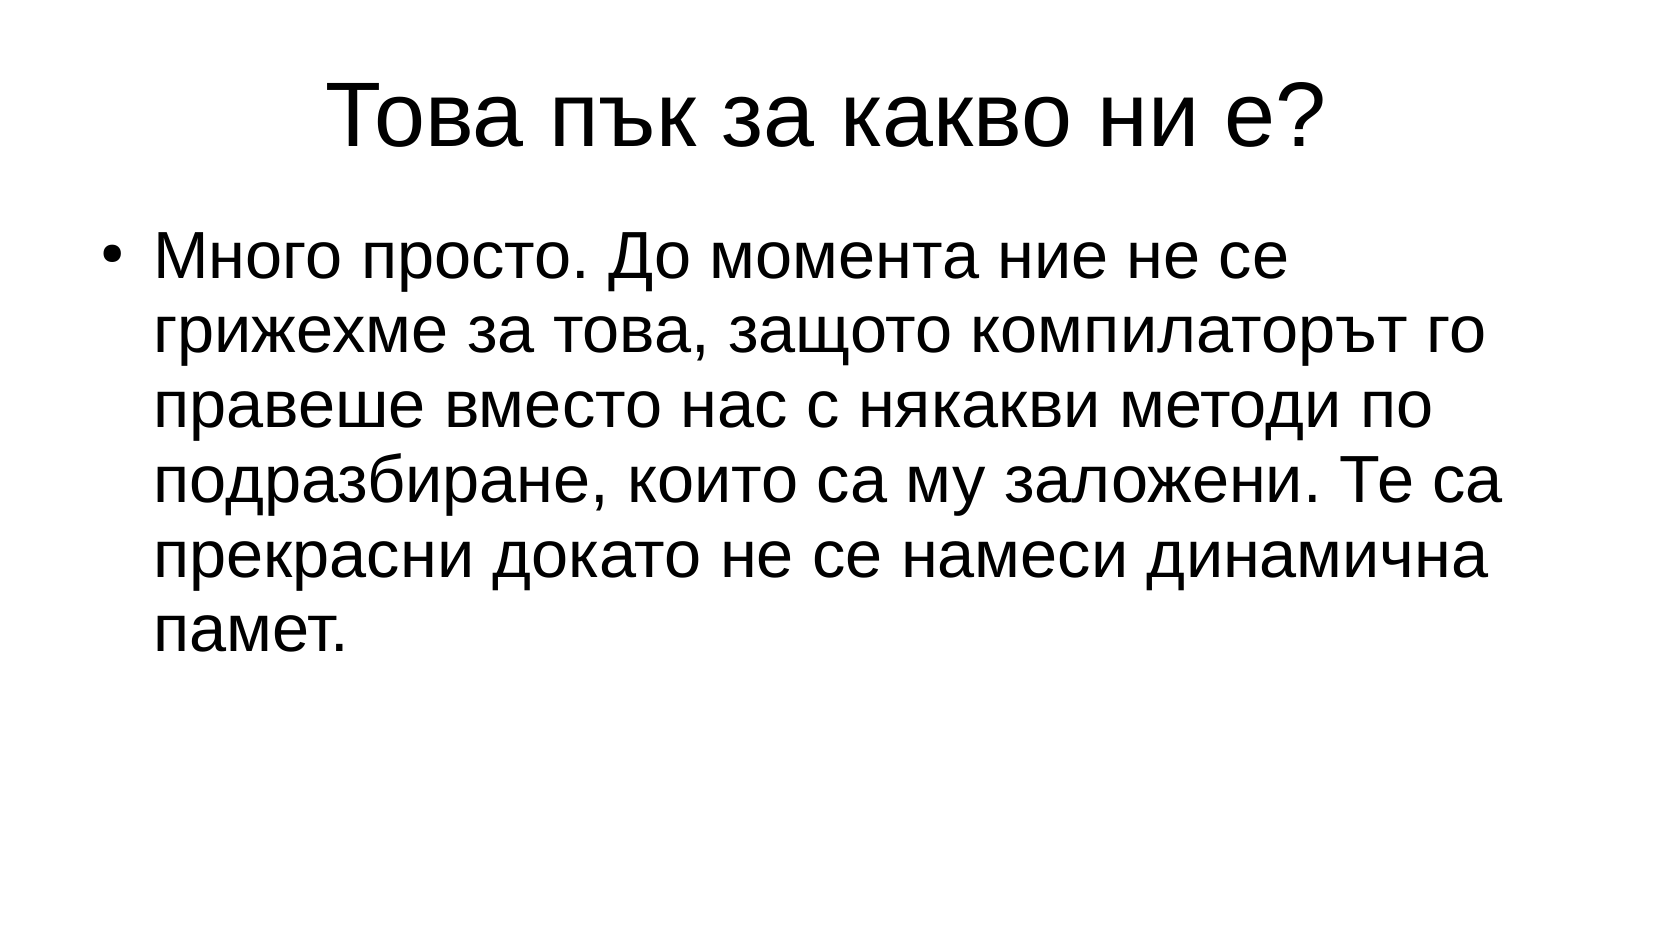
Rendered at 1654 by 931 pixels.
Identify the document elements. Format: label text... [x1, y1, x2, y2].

list Много просто. До момента ние не се грижехме за това, защото компилаторът го правеше вместо нас с някакви методи по подразбиране, които са му заложени. Те са прекрасни докато не се намеси динамична памет. [82, 217, 1571, 758]
title Това пък за какво ни е? [82, 37, 1571, 193]
